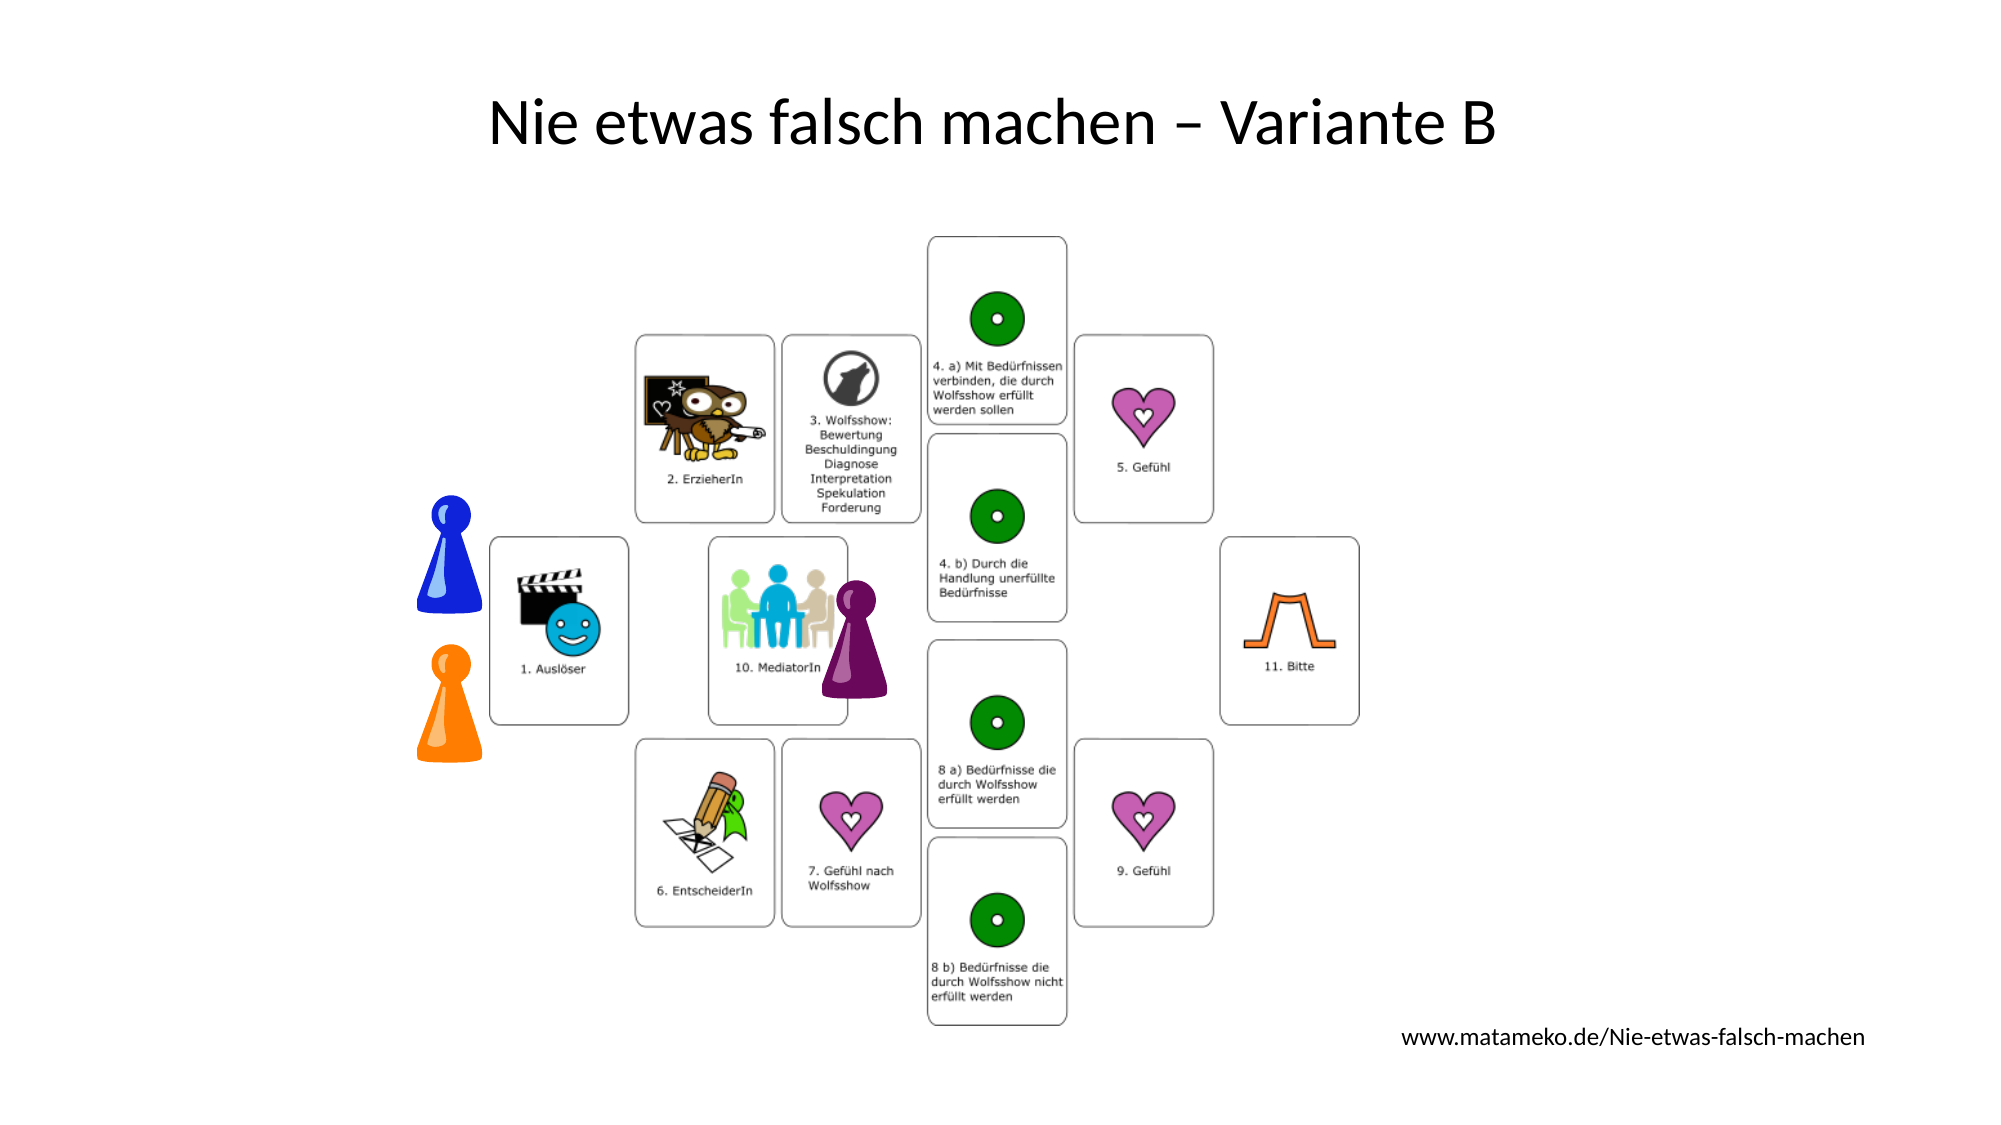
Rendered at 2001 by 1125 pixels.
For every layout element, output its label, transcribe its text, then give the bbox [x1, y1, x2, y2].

text_box [822, 580, 888, 699]
text_box [417, 495, 483, 614]
text_box www.matameko.de/Nie-etwas-falsch-machen [1386, 1013, 1882, 1058]
text_box [417, 644, 483, 763]
picture [489, 236, 1360, 1026]
text_box Nie etwas falsch machen – Variante B [473, 70, 1563, 167]
